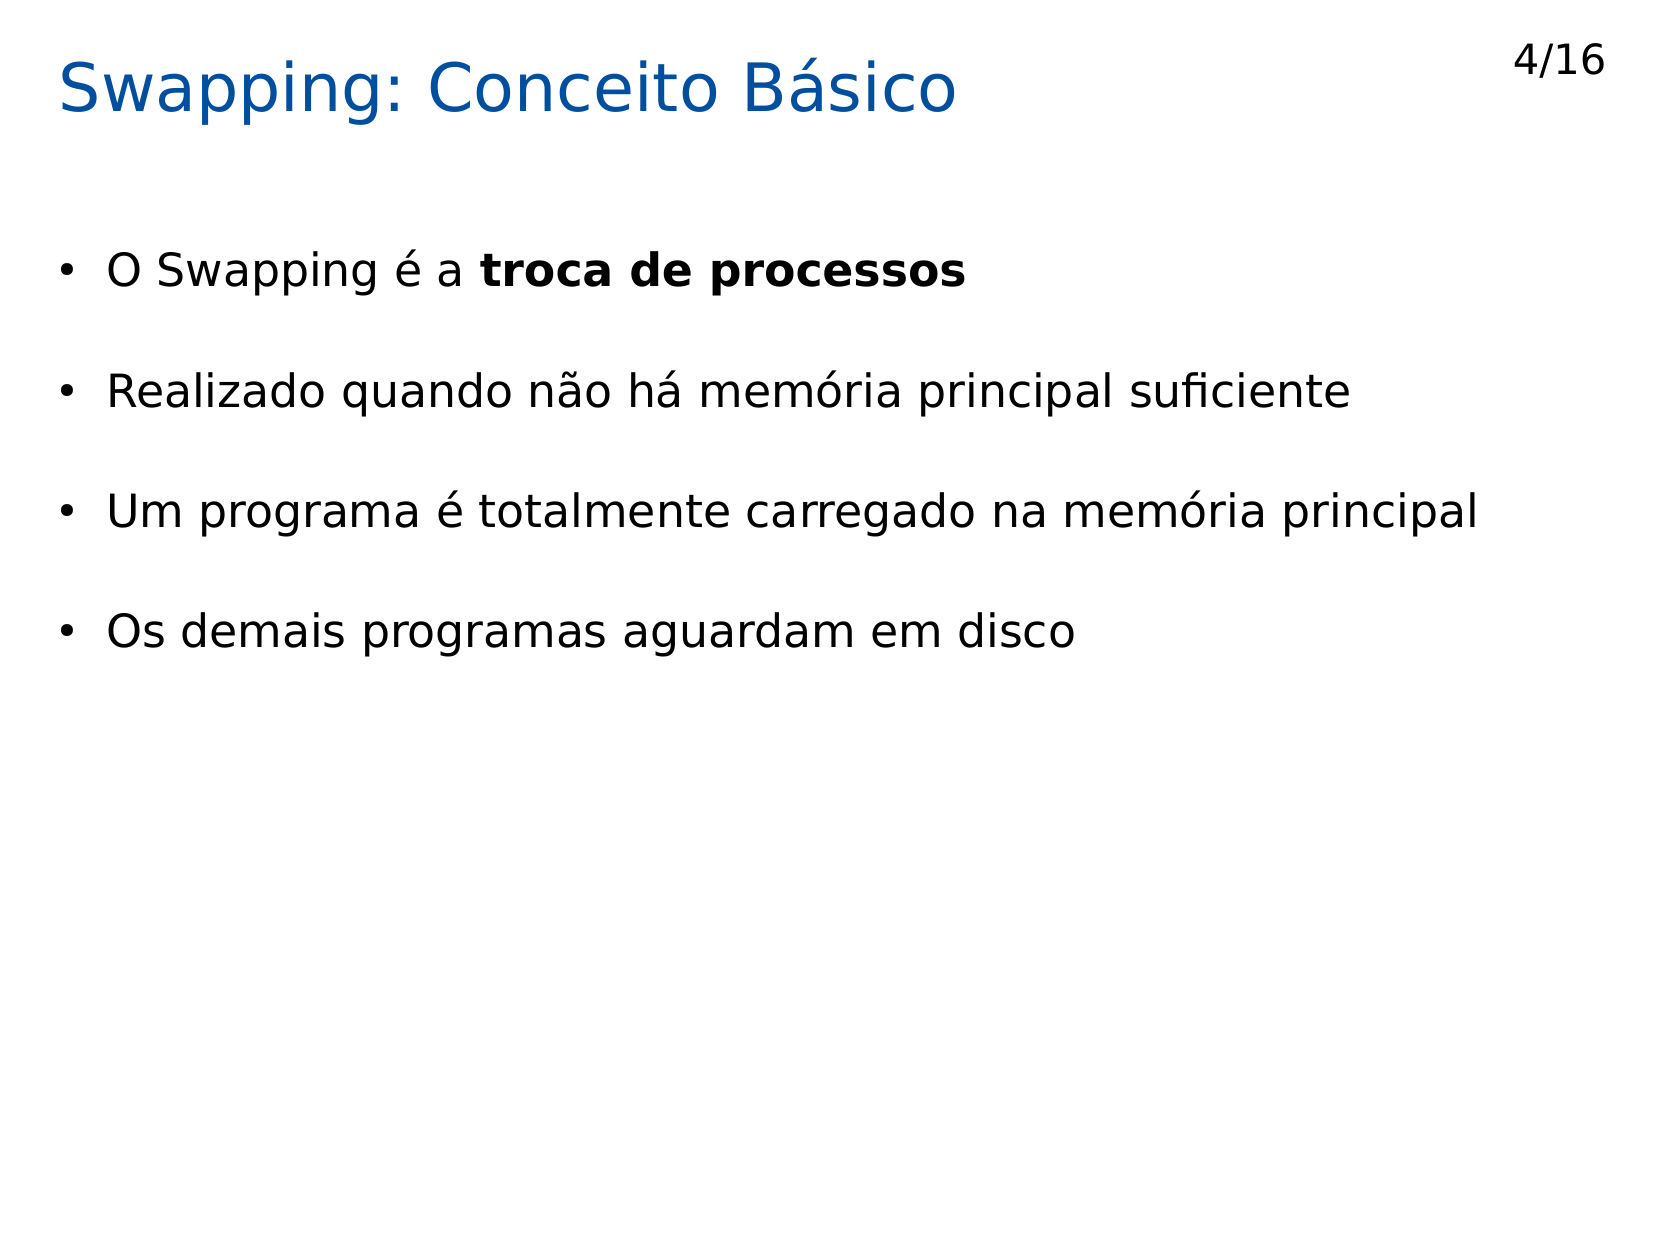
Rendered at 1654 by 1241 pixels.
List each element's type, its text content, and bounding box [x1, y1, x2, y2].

list O Swapping é a troca de processos Realizado quando não há memória principal suficiente Um programa é totalmente carregado na memória principal Os demais programas aguardam em disco [59, 236, 1595, 1211]
title Swapping: Conceito Básico [59, 29, 1506, 148]
